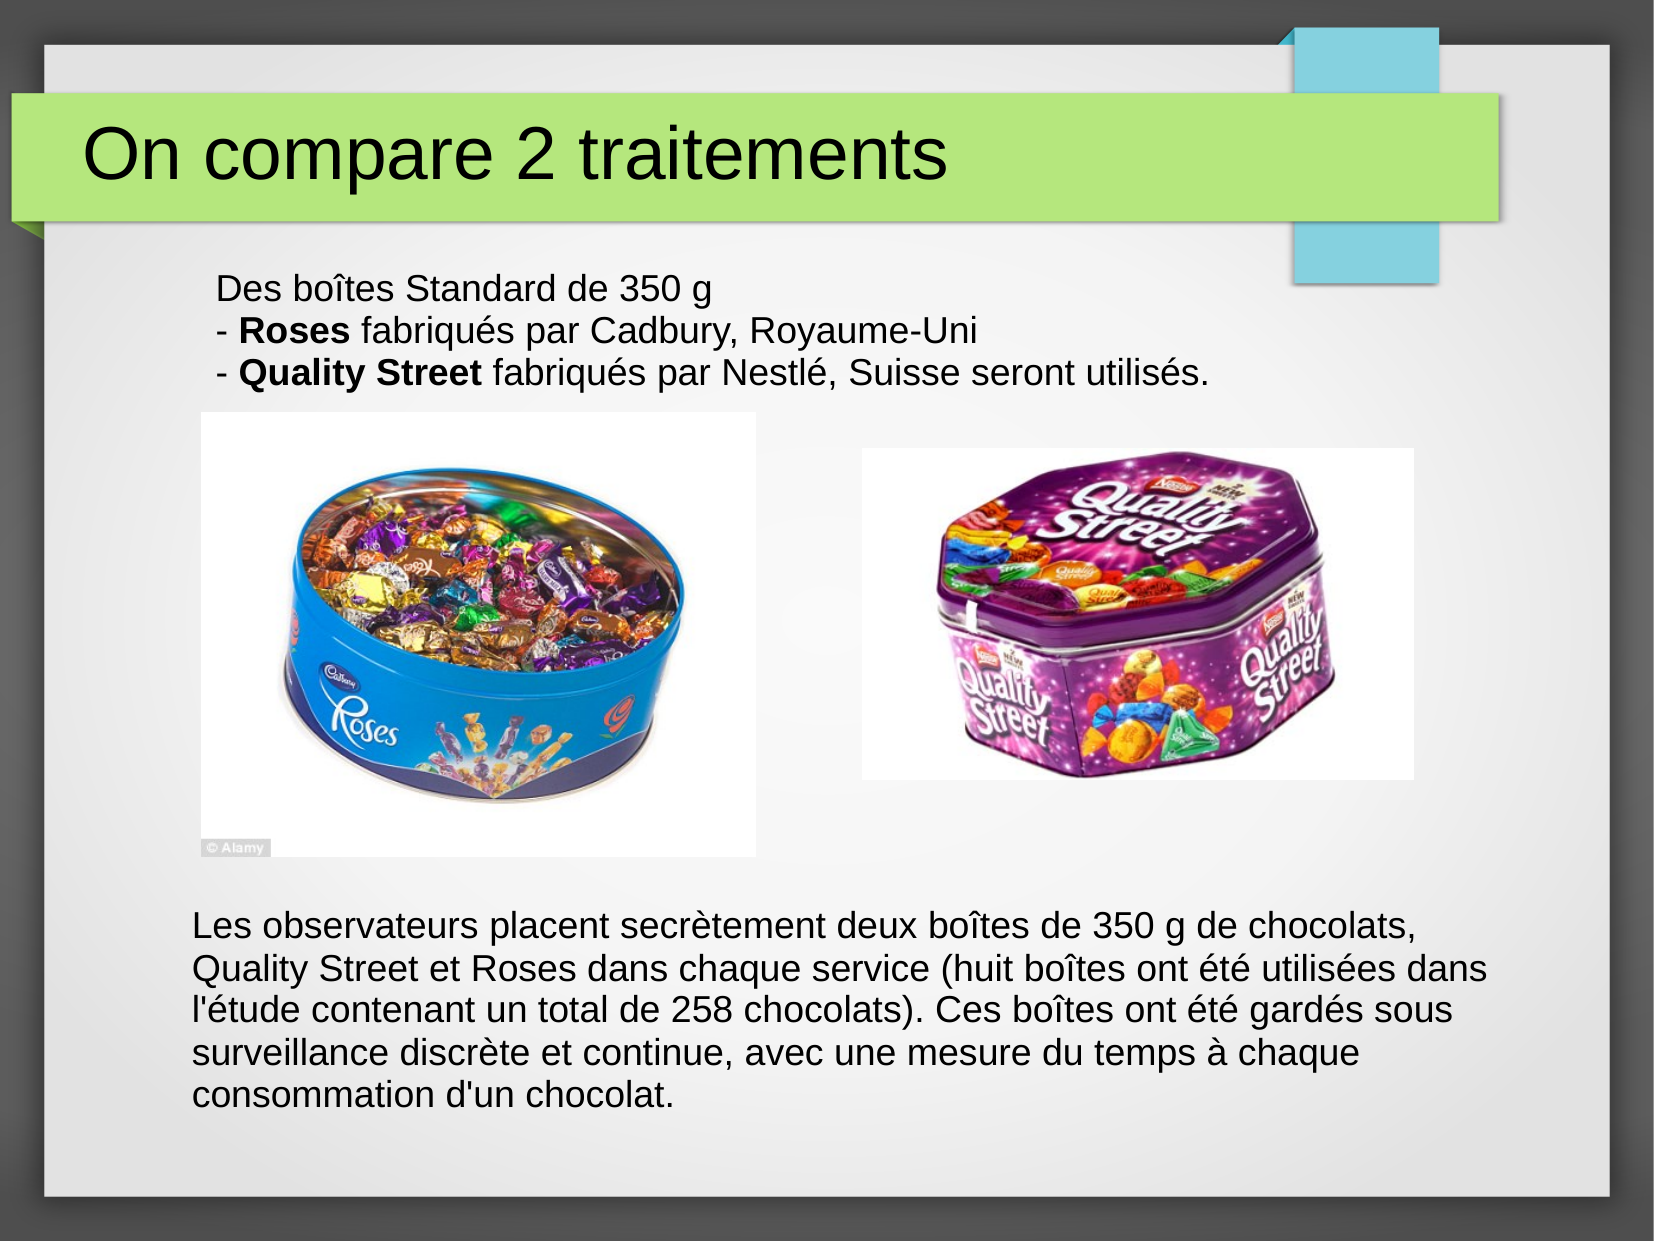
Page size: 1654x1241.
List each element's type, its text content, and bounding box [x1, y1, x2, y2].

title On compare 2 traitements [82, 94, 1264, 213]
text_box Les observateurs placent secrètement deux boîtes de 350 g de chocolats, Quality Street et Roses dans chaque service (huit boîtes ont été utilisées dans l'étude contenant un total de 258 chocolats). Ces boîtes ont été gardés sous surveillance discrète et continue, avec une mesure du temps à chaque consommation d'un chocolat. [177, 897, 1512, 1123]
picture [0, 0, 1654, 1241]
text_box Des boîtes Standard de 350 g - Roses fabriqués par Cadbury, Royaume-Uni - Quality Street fabriqués par Nestlé, Suisse seront utilisés. [200, 259, 1430, 443]
